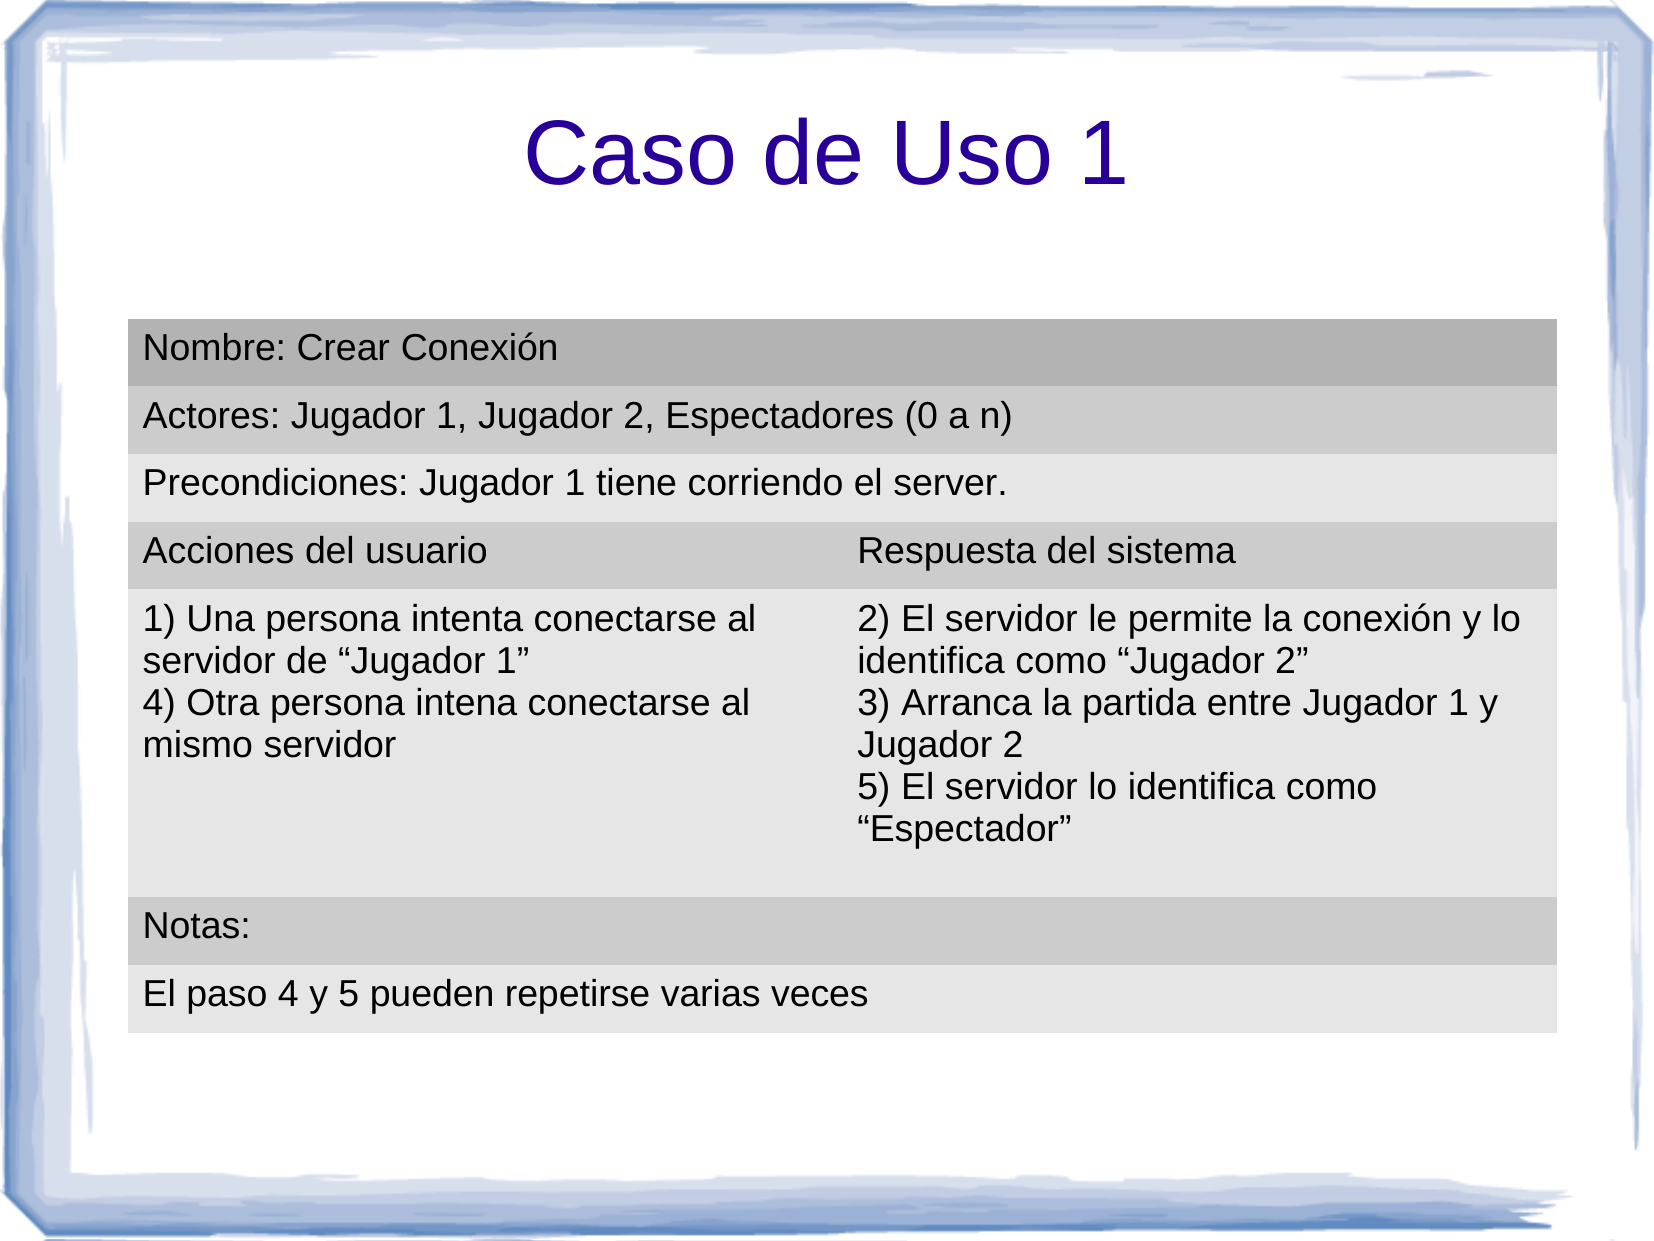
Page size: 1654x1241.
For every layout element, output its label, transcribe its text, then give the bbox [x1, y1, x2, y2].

table_cell 2) El servidor le permite la conexión y lo identifica como “Jugador 2” 3) Arranca la partida entre Jugador 1 y Jugador 2 5) El servidor lo identifica como “Espectador” [843, 589, 1557, 897]
table_cell Respuesta del sistema [843, 522, 1557, 589]
table_cell Notas: [128, 897, 1557, 965]
picture [0, 0, 1654, 1241]
table_header Nombre: Crear Conexión [128, 319, 1557, 386]
table_cell Precondiciones: Jugador 1 tiene corriendo el server. [128, 454, 1557, 522]
table_cell Actores: Jugador 1, Jugador 2, Espectadores (0 a n) [128, 386, 1557, 454]
title Caso de Uso 1 [82, 49, 1571, 257]
table_cell 1) Una persona intenta conectarse al servidor de “Jugador 1” 4) Otra persona intena conectarse al mismo servidor [128, 589, 843, 897]
table_cell Acciones del usuario [128, 522, 843, 589]
table_cell El paso 4 y 5 pueden repetirse varias veces [128, 965, 1557, 1033]
